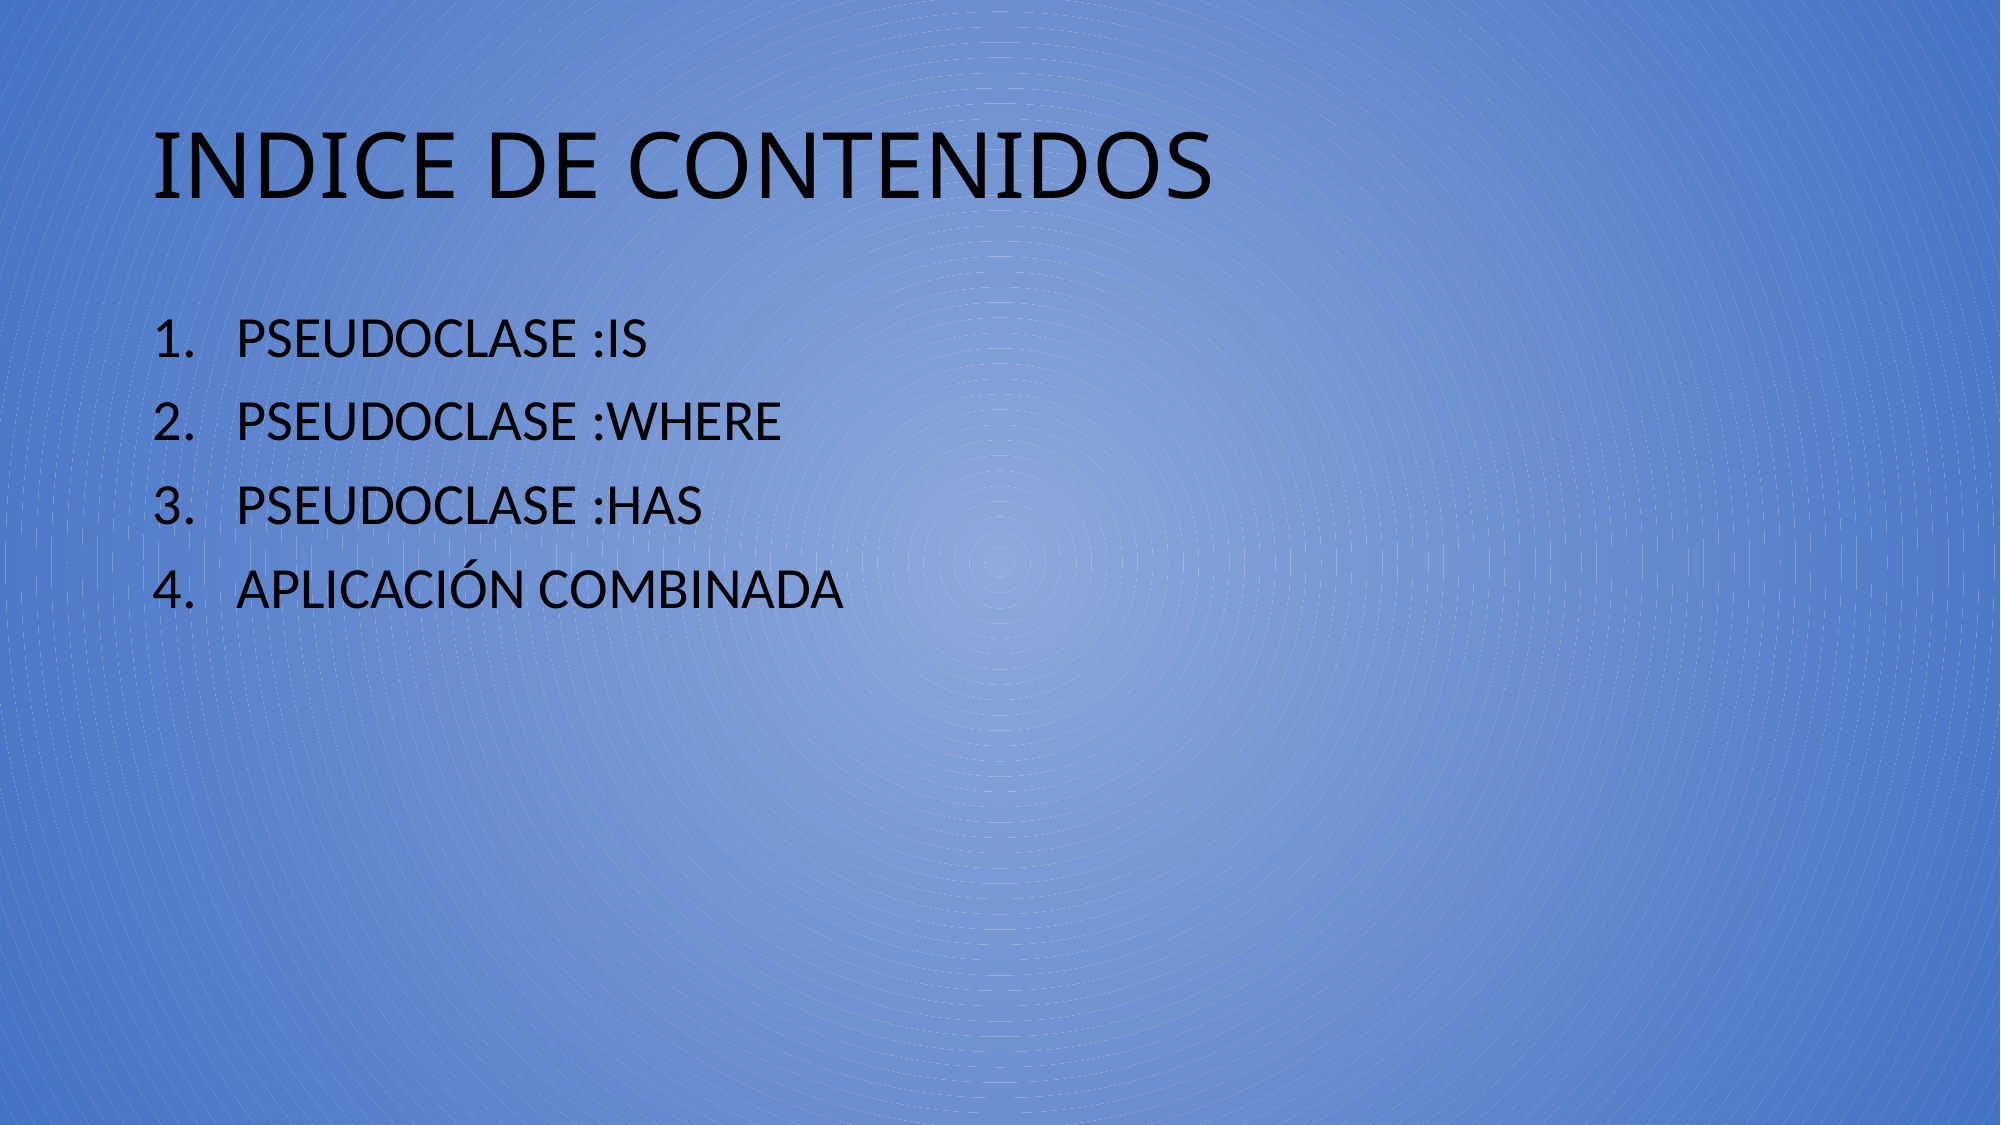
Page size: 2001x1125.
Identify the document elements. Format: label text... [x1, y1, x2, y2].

title INDICE DE CONTENIDOS [137, 59, 1863, 278]
list PSEUDOCLASE :IS PSEUDOCLASE :WHERE PSEUDOCLASE :HAS APLICACIÓN COMBINADA [137, 299, 1863, 1014]
